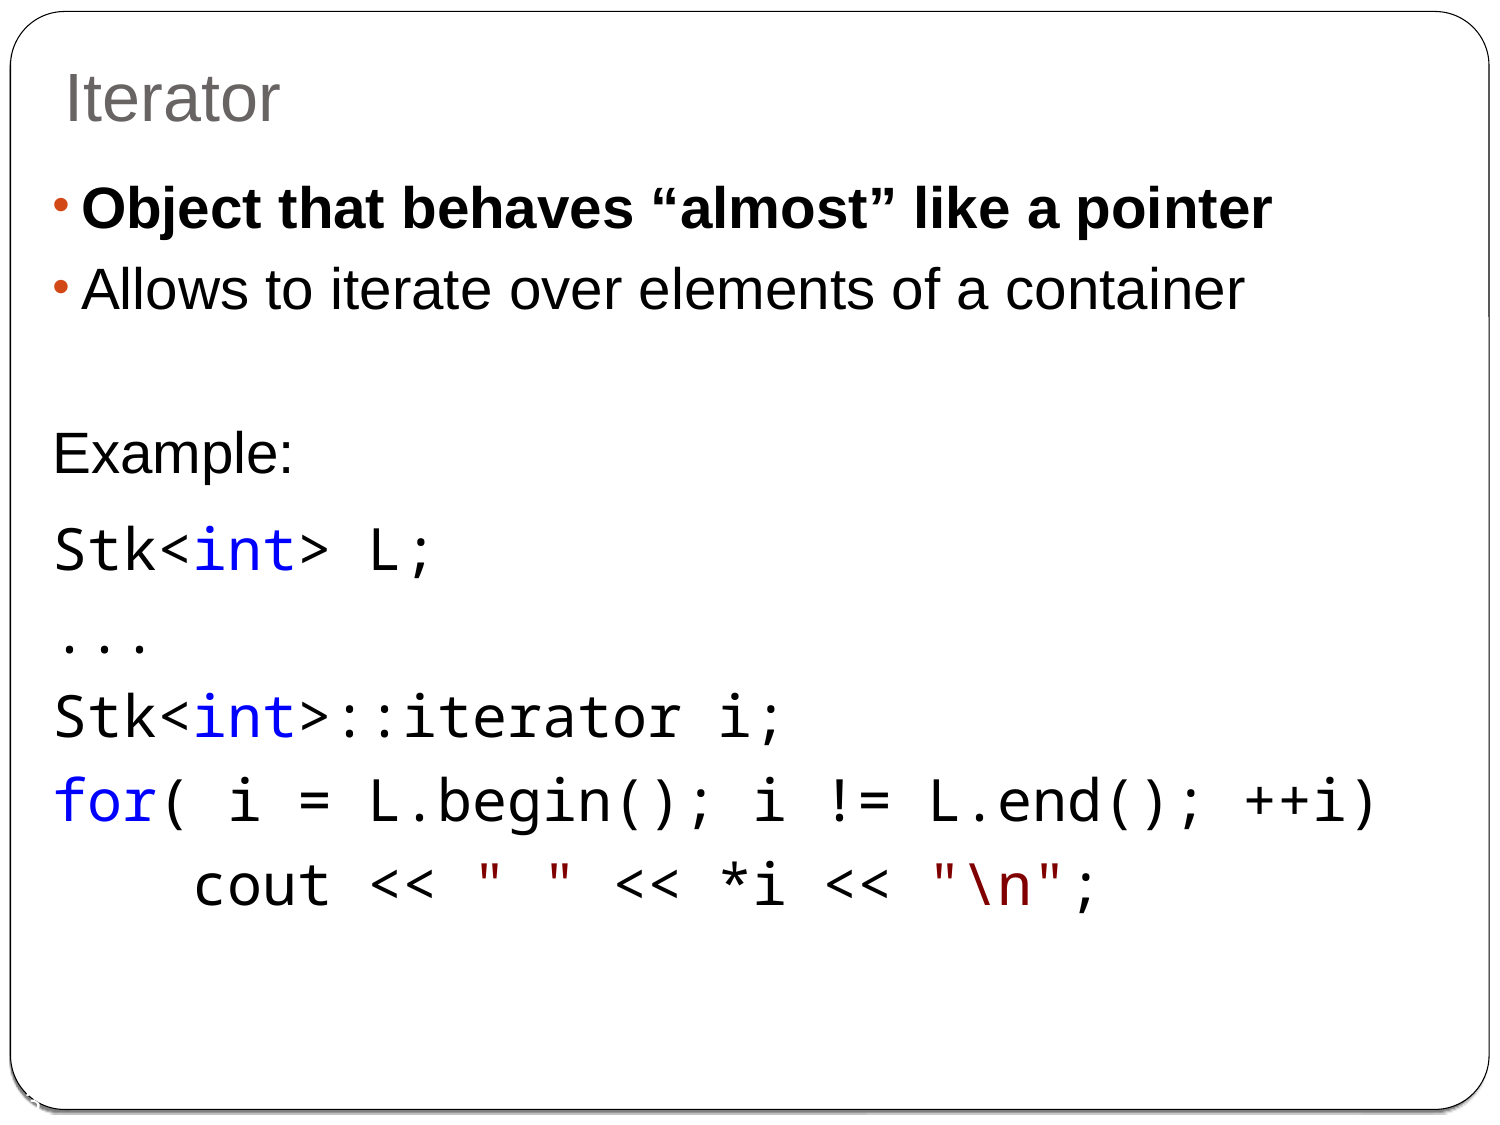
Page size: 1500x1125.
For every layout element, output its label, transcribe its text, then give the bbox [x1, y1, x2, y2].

list Object that behaves “almost” like a pointer Allows to iterate over elements of a container Example: Stk<int> L; ... Stk<int>::iterator i; for( i = L.begin(); i != L.end(); ++i) cout << " " << *i << "\n"; [37, 162, 1463, 1088]
slide_number <number> [0, 1074, 50, 1125]
title Iterator [50, 45, 1450, 150]
